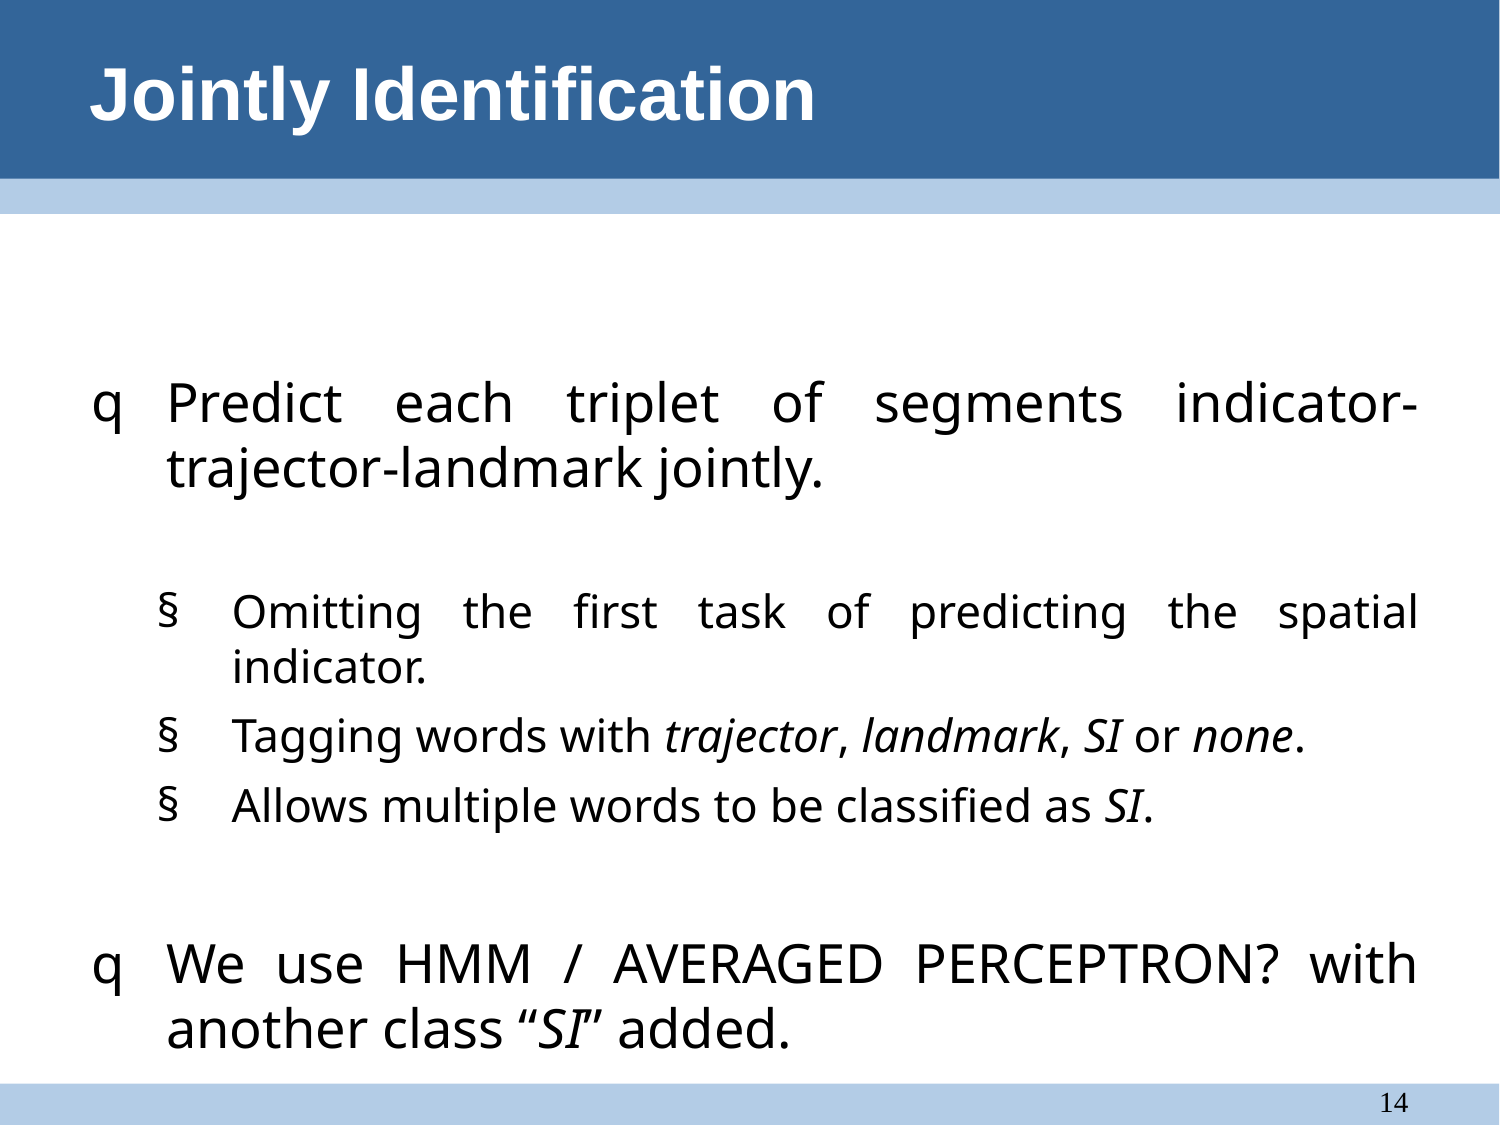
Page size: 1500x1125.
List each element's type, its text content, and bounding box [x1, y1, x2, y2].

text_box Jointly Identification [74, 30, 1436, 150]
list Predict each triplet of segments indicator-trajector-landmark jointly. Omitting the first task of predicting the spatial indicator. Tagging words with trajector, landmark, SI or none. Allows multiple words to be classified as SI. We use HMM / AVERAGED PERCEPTRON? with another class “SI” added. [75, 278, 1436, 1035]
slide_number <número> [1074, 1076, 1424, 1125]
